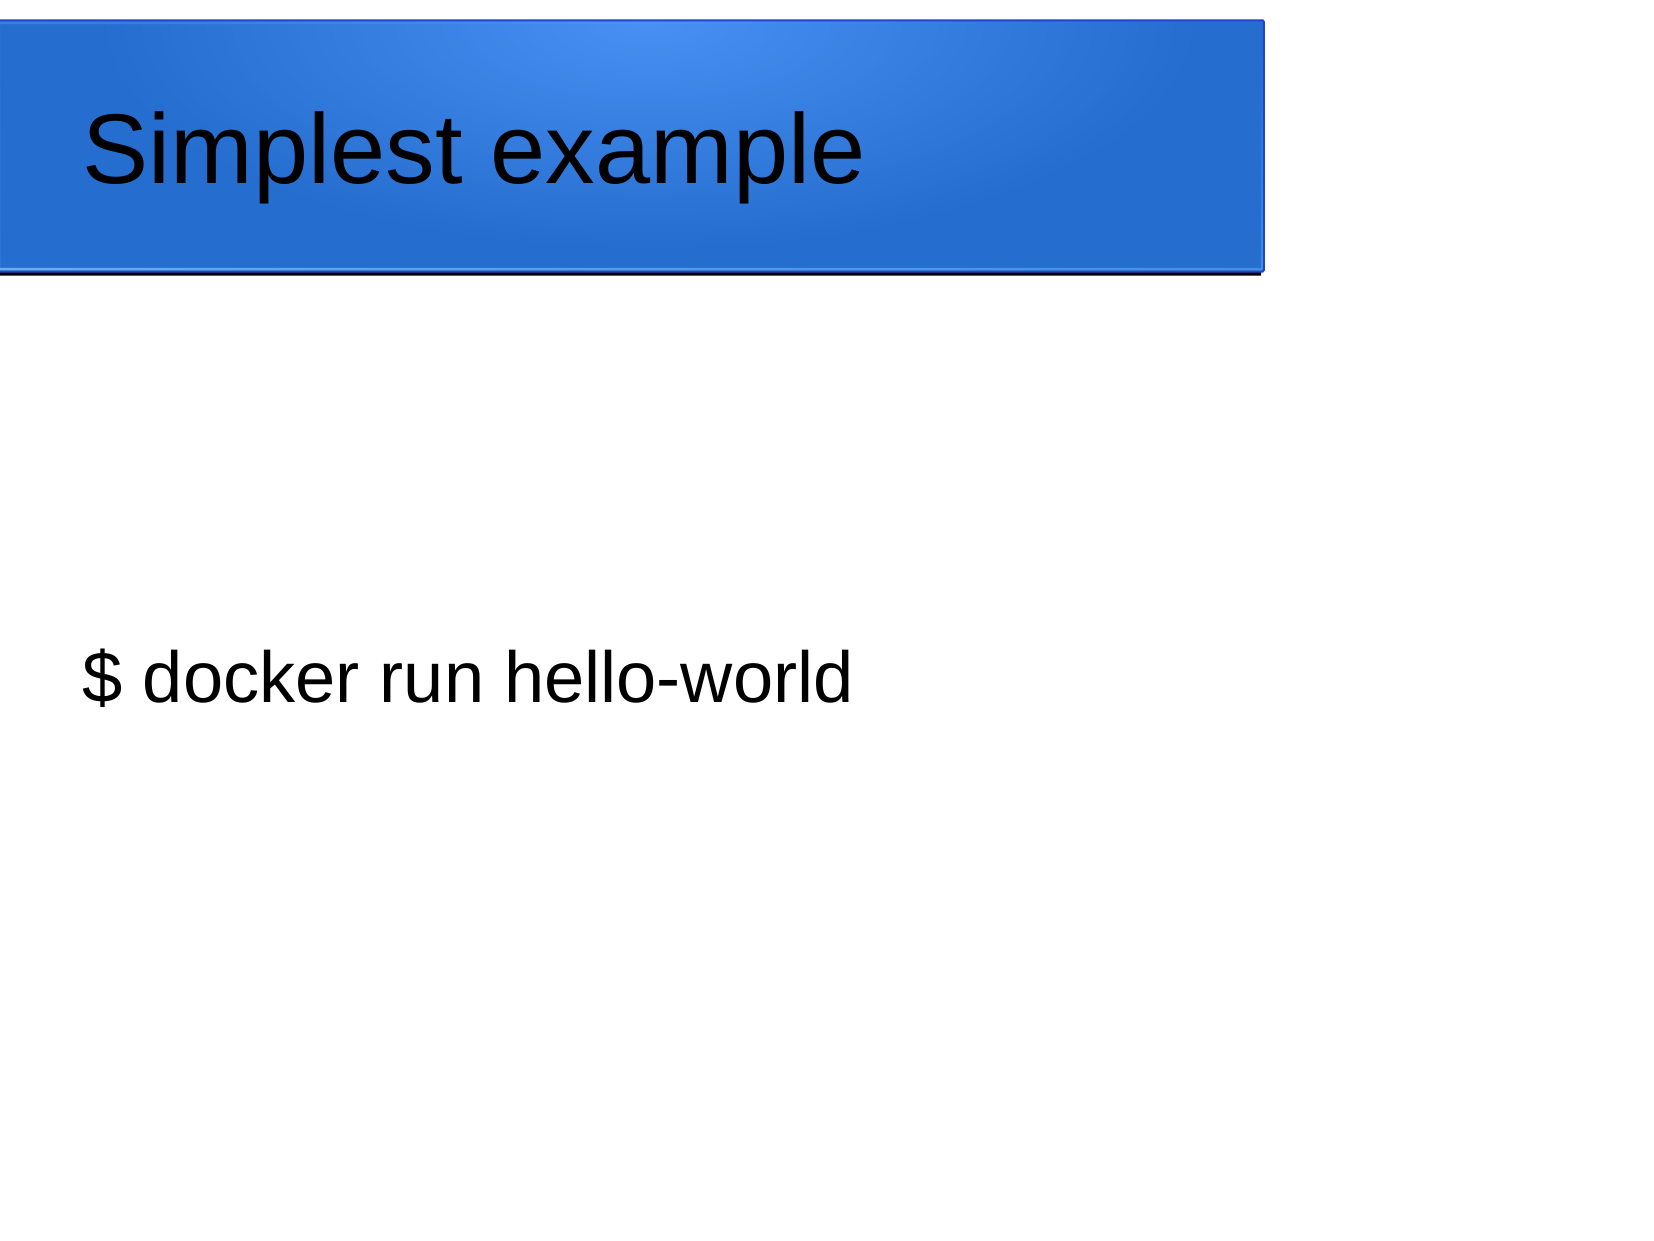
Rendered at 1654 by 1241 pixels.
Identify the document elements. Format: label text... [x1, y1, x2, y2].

list $ docker run hello-world [82, 299, 1571, 1019]
title Simplest example [82, 47, 1235, 252]
